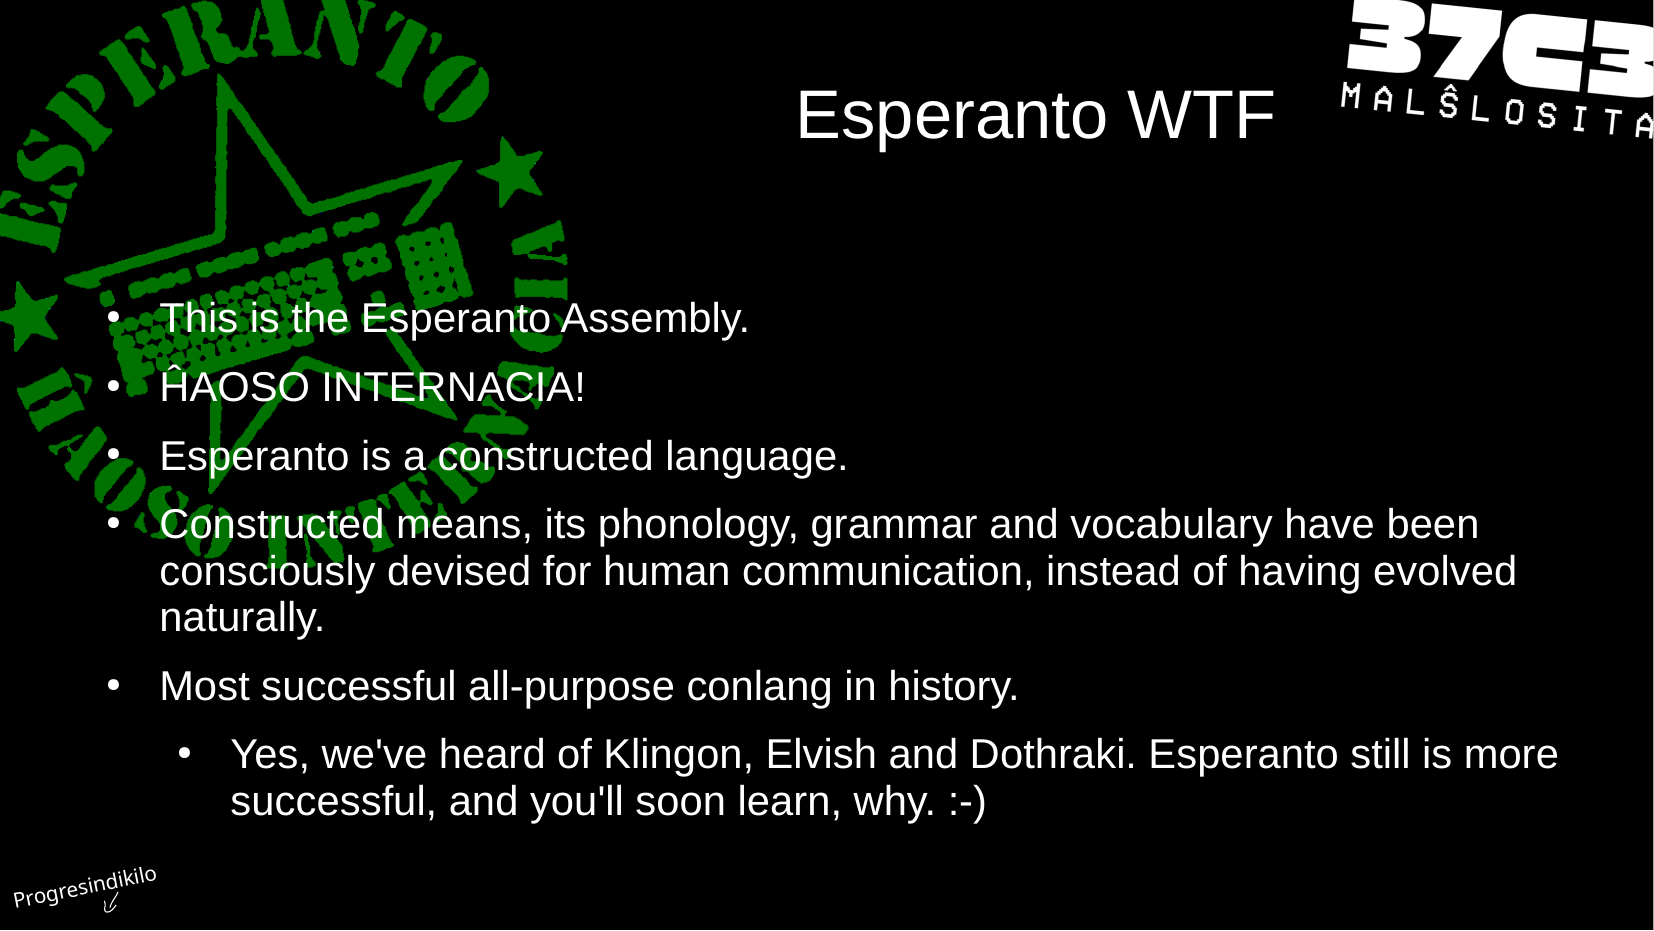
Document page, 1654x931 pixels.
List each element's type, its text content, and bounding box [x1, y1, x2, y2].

picture [0, 0, 591, 591]
picture [1349, 0, 1654, 139]
list This is the Esperanto Assembly. ĤAOSO INTERNACIA! Esperanto is a constructed language. Constructed means, its phonology, grammar and vocabulary have been consciously devised for human communication, instead of having evolved naturally. Most successful all-purpose conlang in history. Yes, we've heard of Klingon, Elvish and Dothraki. Esperanto still is more successful, and you'll soon learn, why. :-) [88, 295, 1571, 886]
title Esperanto WTF [501, 37, 1571, 193]
